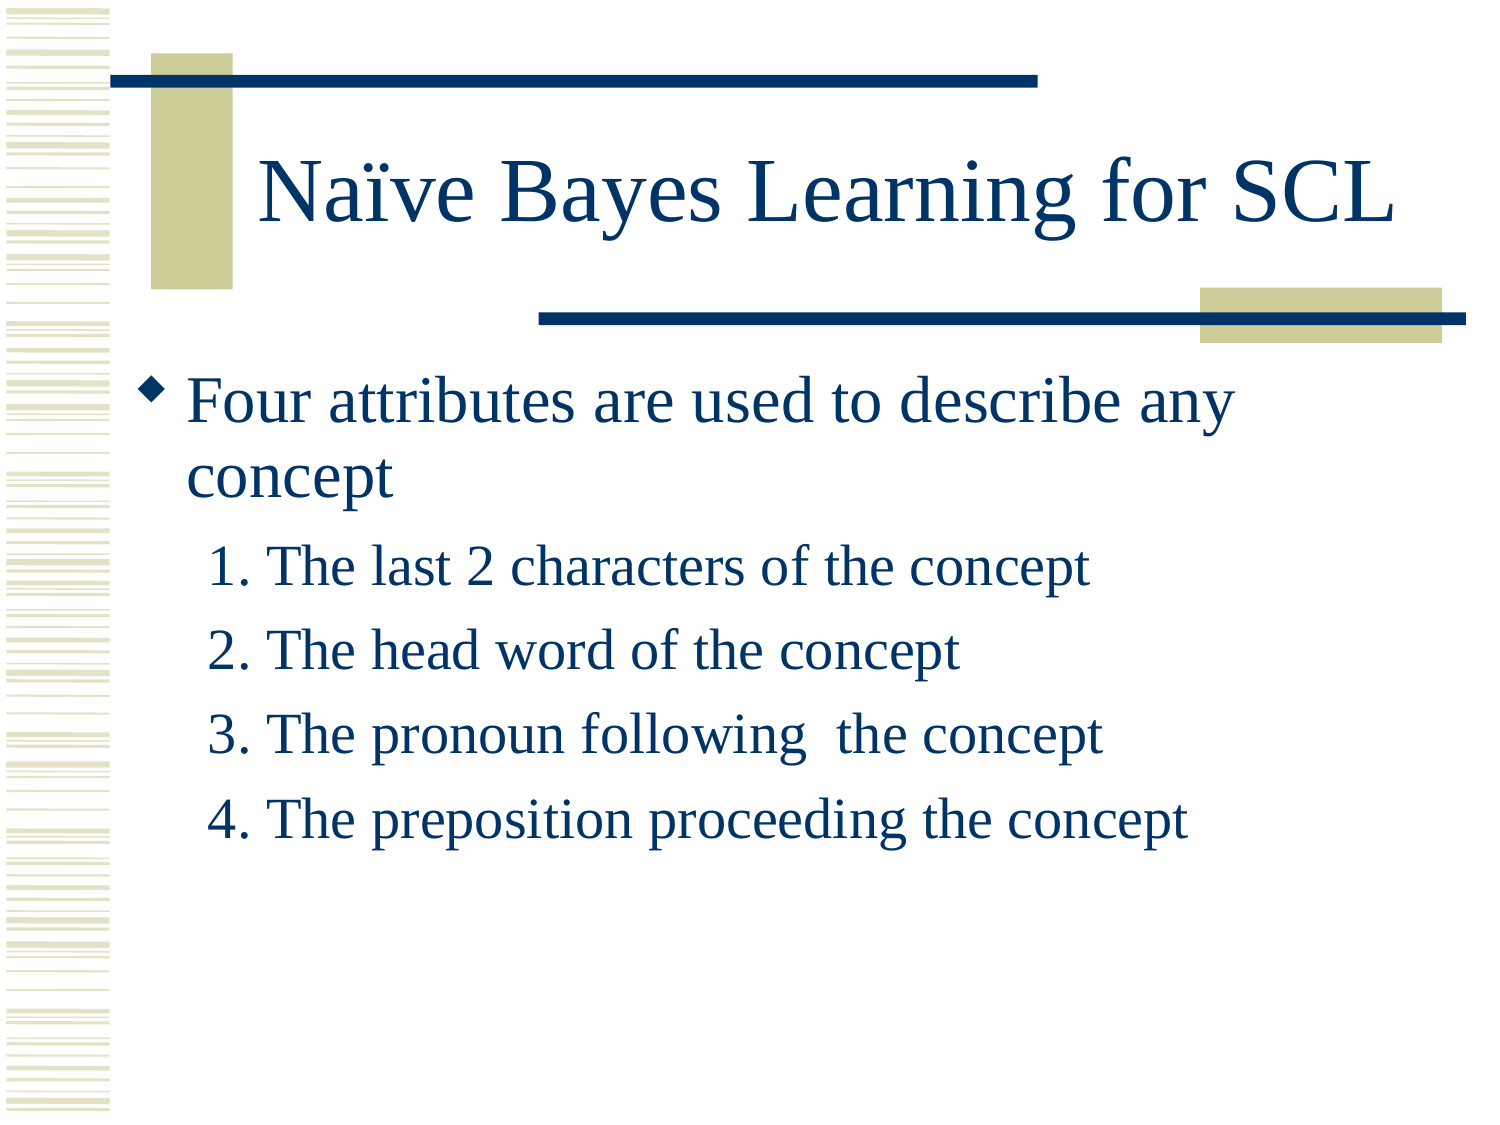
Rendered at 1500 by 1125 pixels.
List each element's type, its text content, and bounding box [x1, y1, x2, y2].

title Naïve Bayes Learning for SCL [224, 86, 1434, 301]
list Four attributes are used to describe any concept The last 2 characters of the concept The head word of the concept The pronoun following the concept The preposition proceeding the concept [132, 363, 1436, 998]
